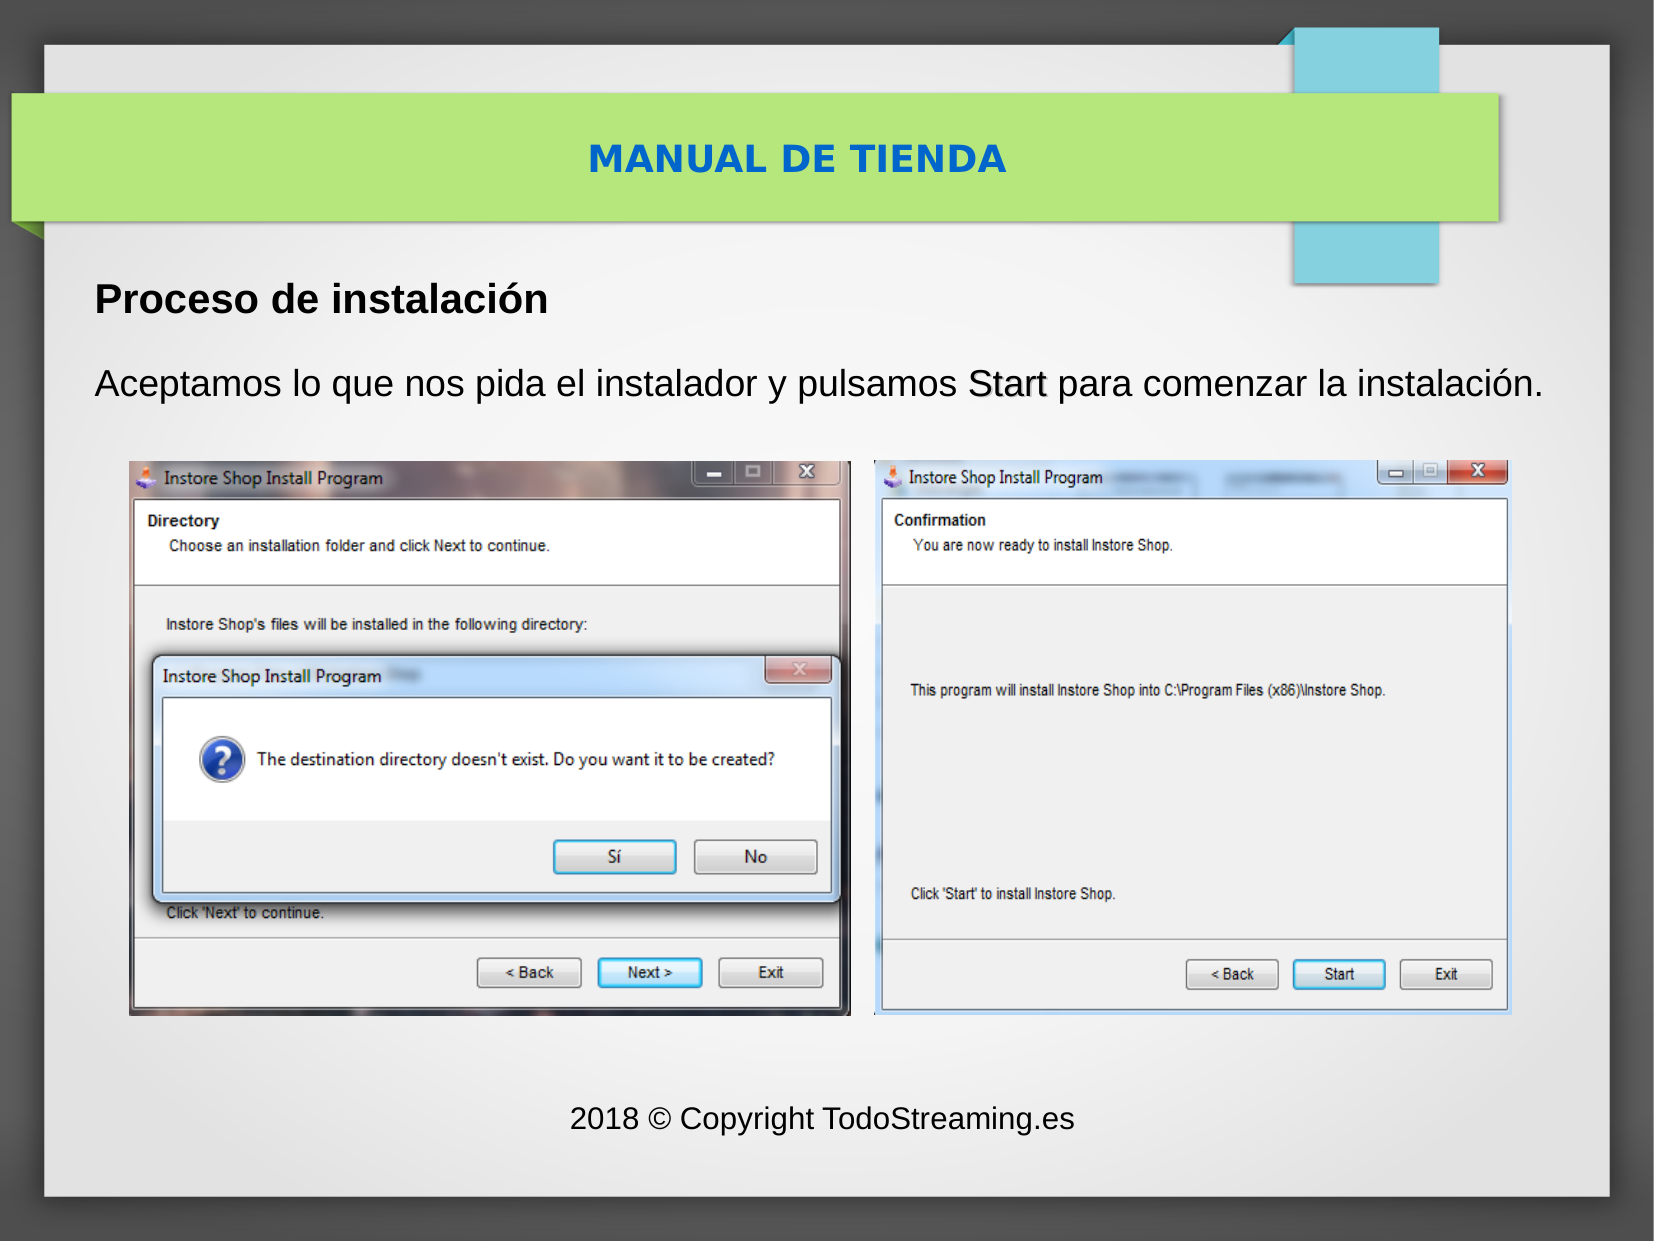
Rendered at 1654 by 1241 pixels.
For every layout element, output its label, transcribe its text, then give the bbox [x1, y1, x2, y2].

text_box 2018 © Copyright TodoStreaming.es [555, 1094, 1099, 1146]
text_box Proceso de instalación [94, 266, 709, 331]
title MANUAL DE TIENDA [437, 118, 1158, 201]
subtitle Aceptamos lo que nos pida el instalador y pulsamos Start para comenzar la instalación. [94, 341, 1548, 426]
picture [0, 0, 1654, 1241]
